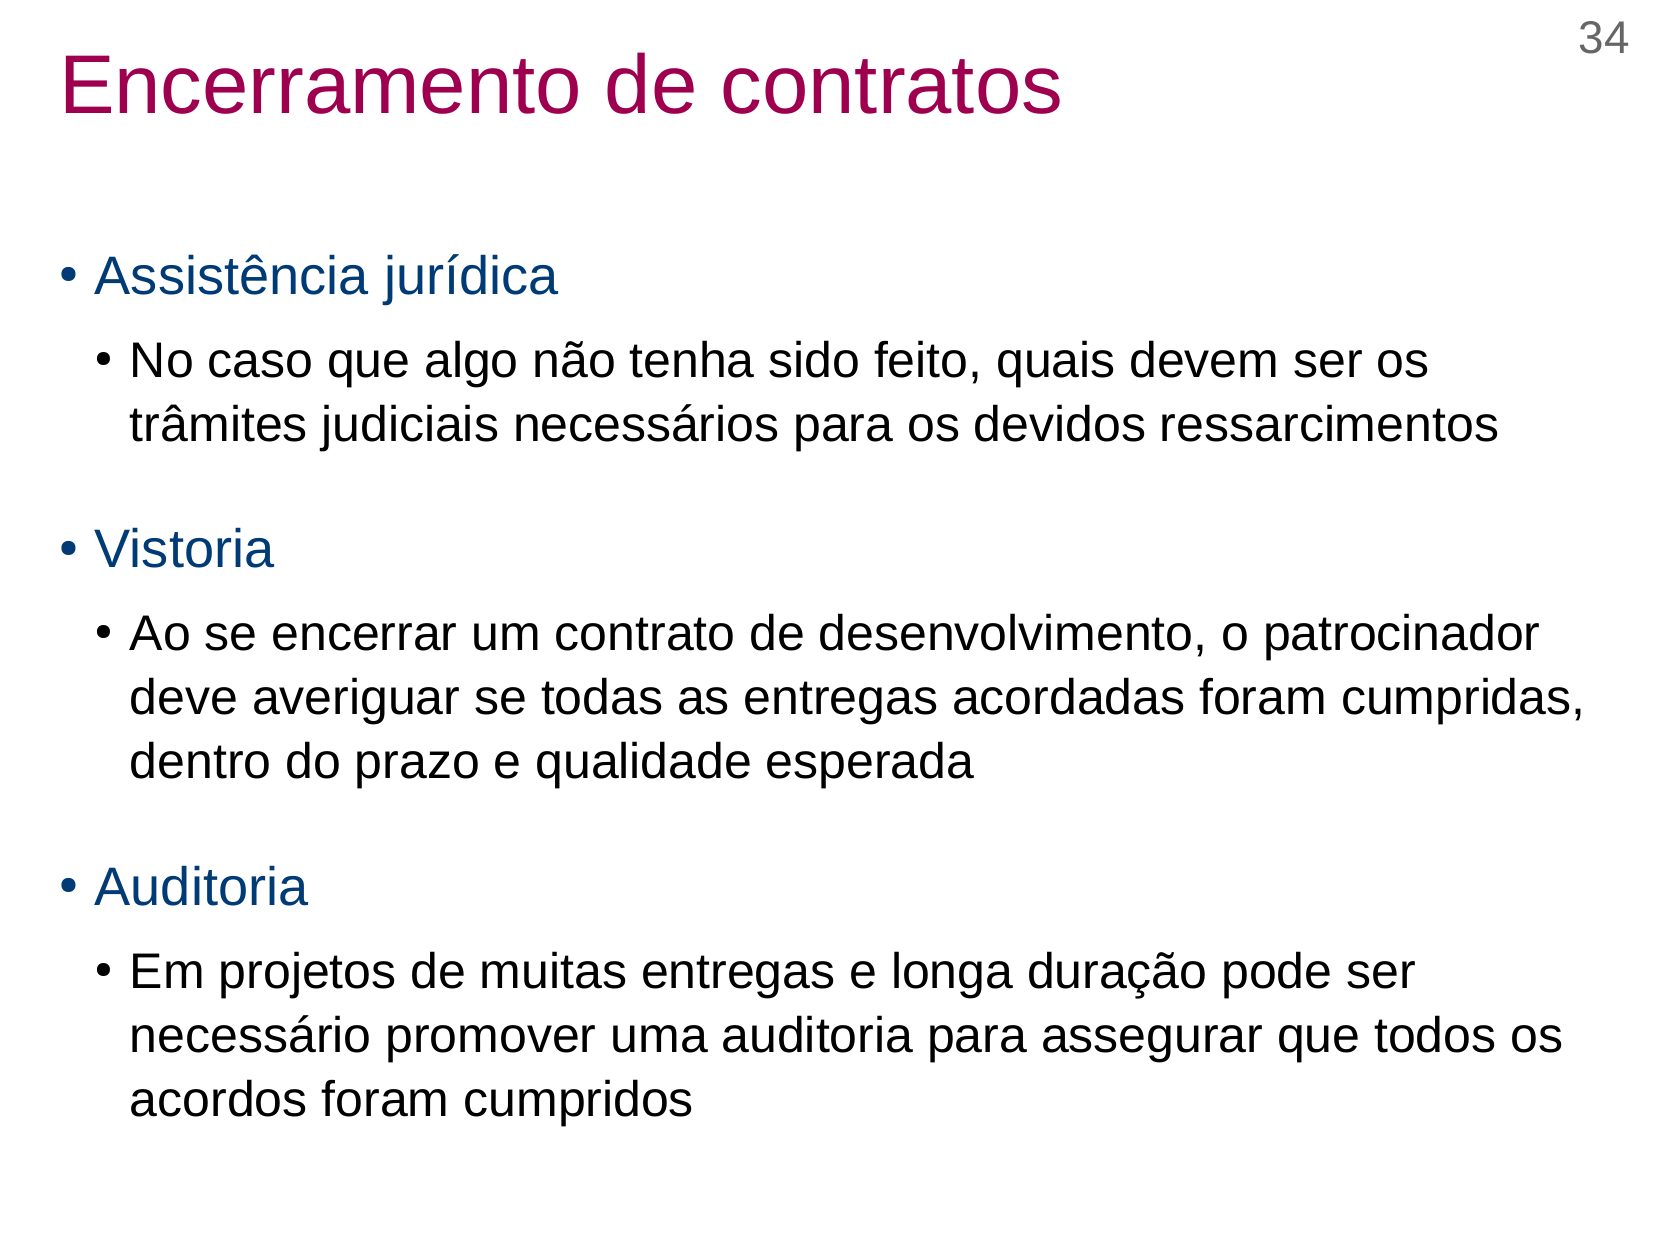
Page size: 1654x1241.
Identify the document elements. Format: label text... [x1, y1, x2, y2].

title Encerramento de contratos [59, 29, 1595, 148]
list Assistência jurídica No caso que algo não tenha sido feito, quais devem ser os trâmites judiciais necessários para os devidos ressarcimentos Vistoria Ao se encerrar um contrato de desenvolvimento, o patrocinador deve averiguar se todas as entregas acordadas foram cumpridas, dentro do prazo e qualidade esperada Auditoria Em projetos de muitas entregas e longa duração pode ser necessário promover uma auditoria para assegurar que todos os acordos foram cumpridos [59, 236, 1595, 1211]
